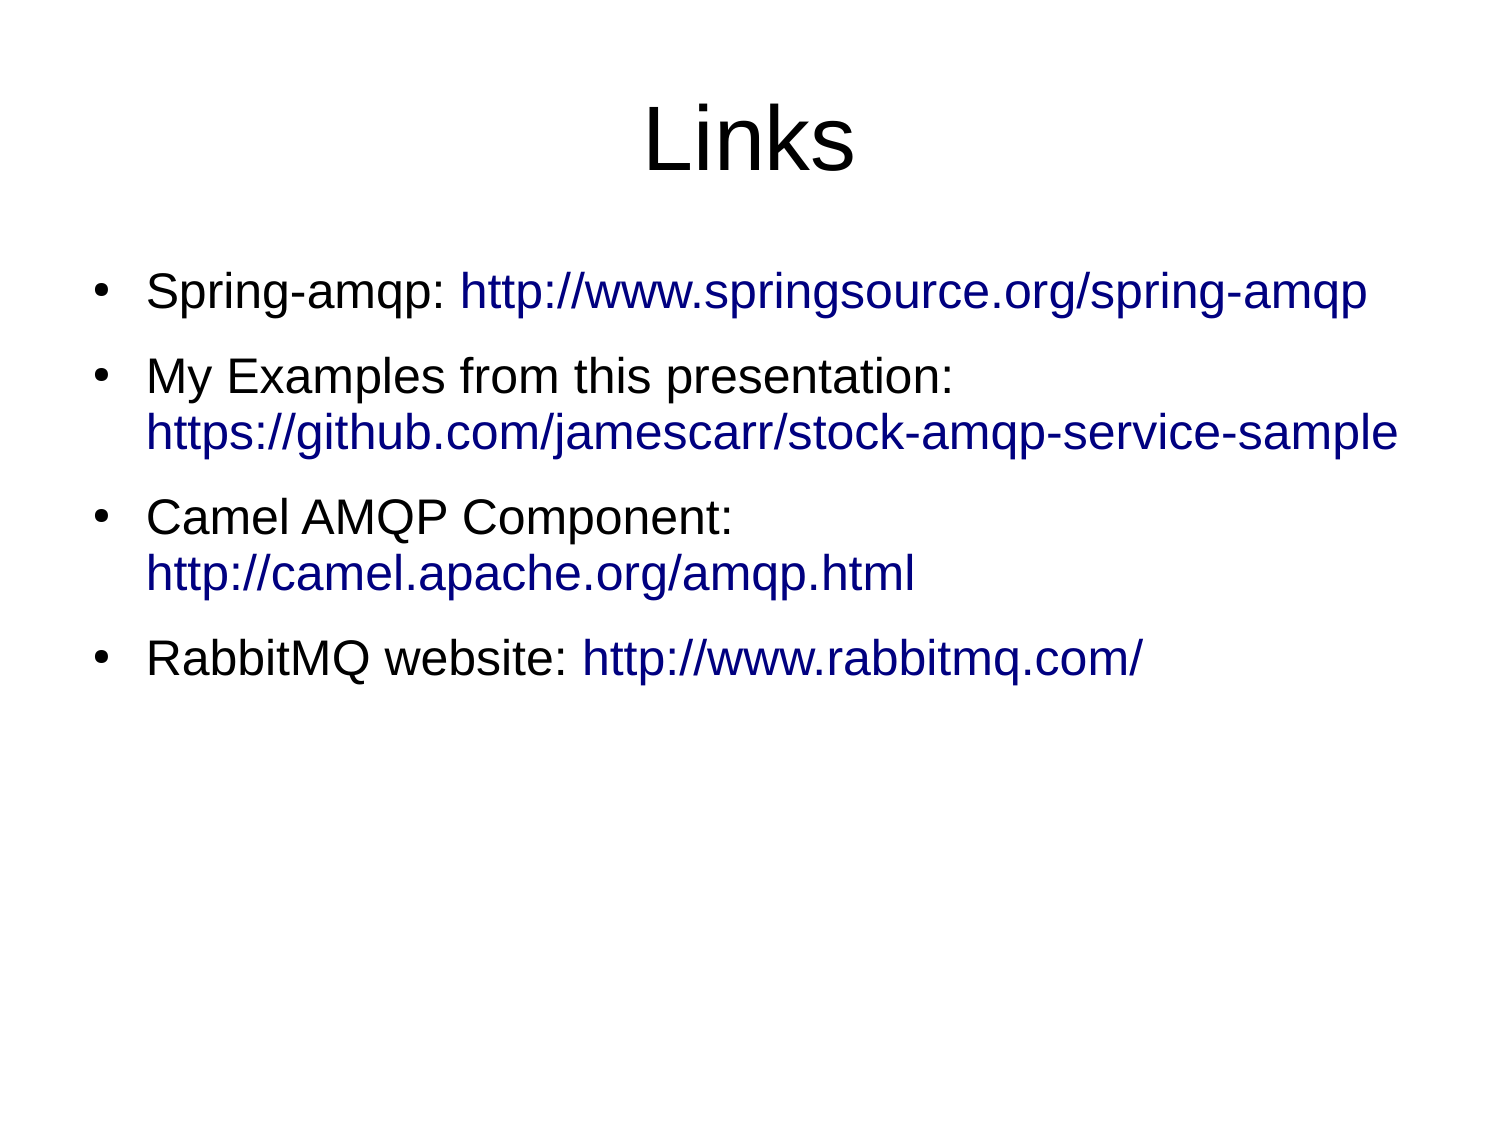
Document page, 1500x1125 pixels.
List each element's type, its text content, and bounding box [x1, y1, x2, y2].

title Links [75, 44, 1425, 233]
list Spring-amqp: http://www.springsource.org/spring-amqp My Examples from this presentation: https://github.com/jamescarr/stock-amqp-service-sample Camel AMQP Component: http://camel.apache.org/amqp.html RabbitMQ website: http://www.rabbitmq.com/ [75, 263, 1425, 1006]
